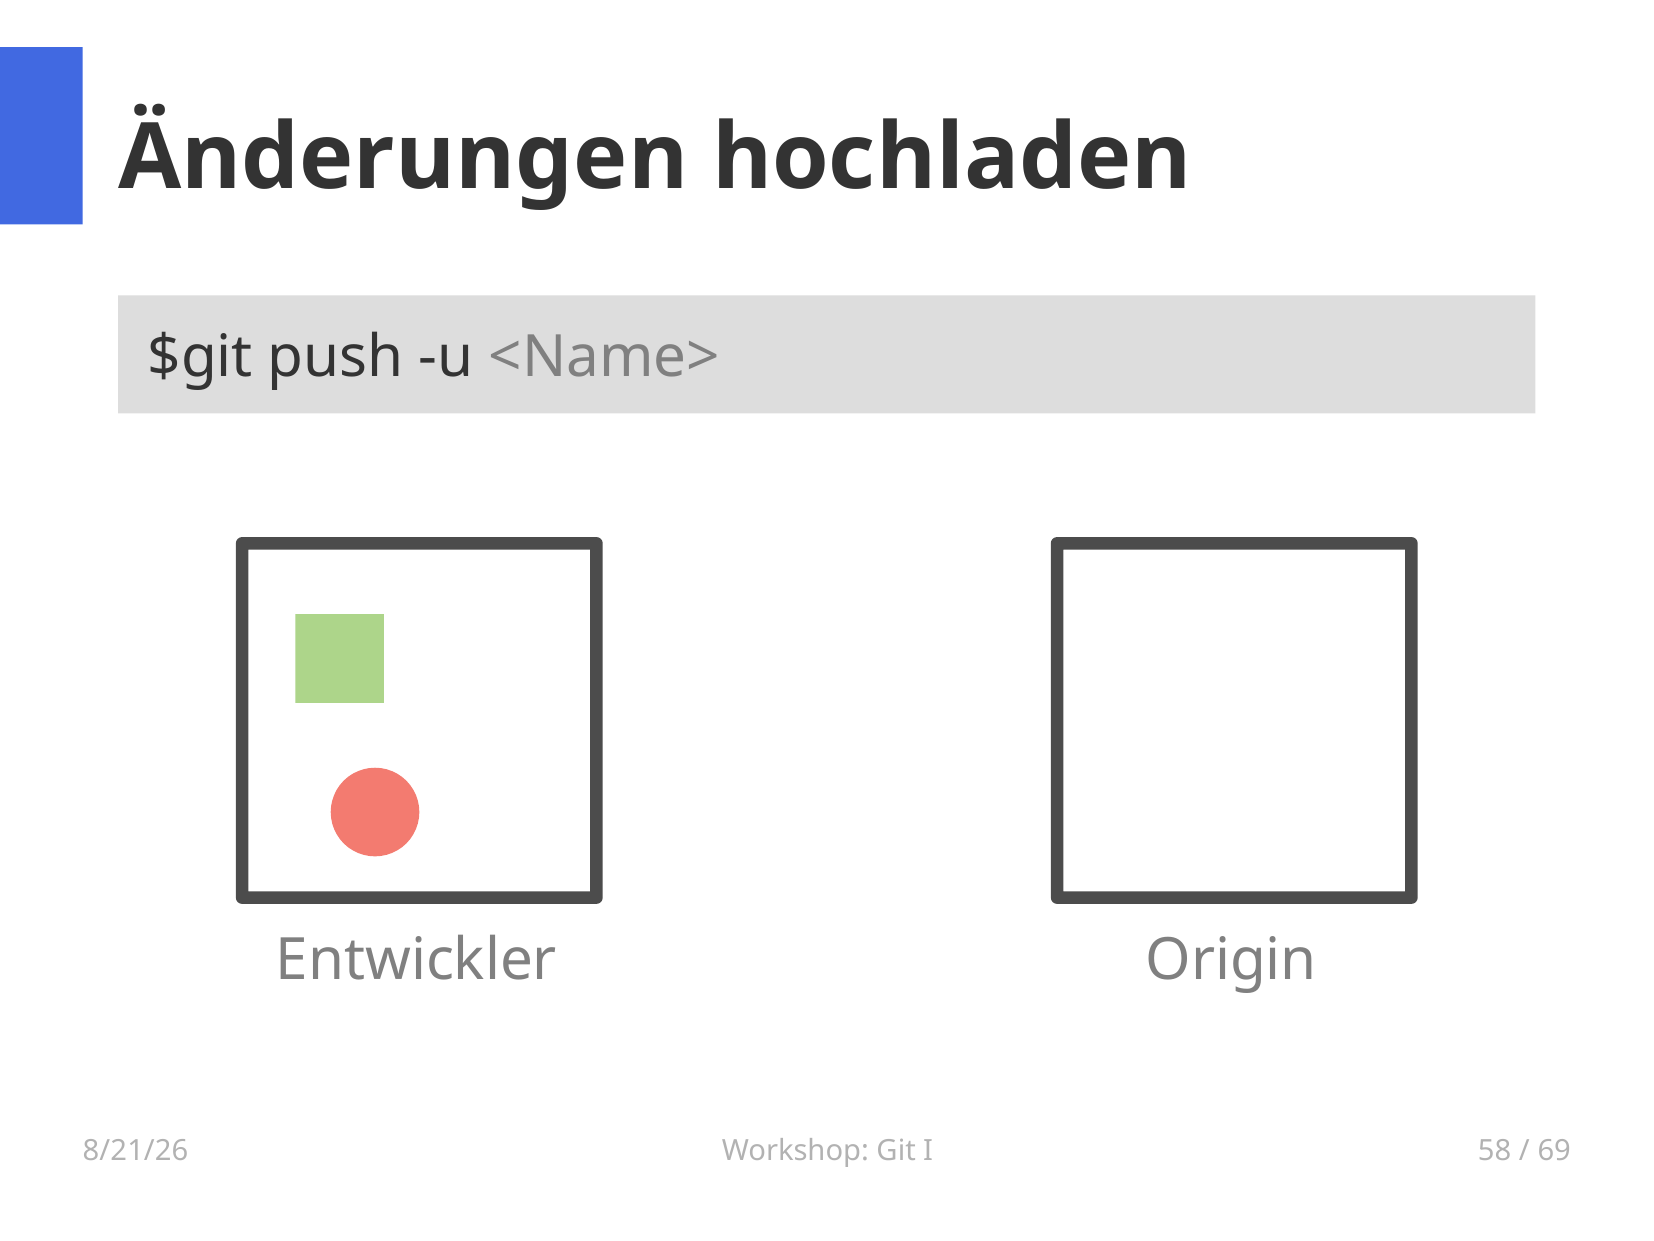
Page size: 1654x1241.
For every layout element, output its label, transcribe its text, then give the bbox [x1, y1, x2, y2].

text_box Origin [1051, 897, 1412, 1016]
title Änderungen hochladen [118, 49, 1571, 257]
list $git push -u <Name> [118, 295, 1536, 414]
text_box [330, 767, 420, 857]
text_box [295, 614, 384, 703]
text_box Entwickler [236, 897, 597, 1016]
